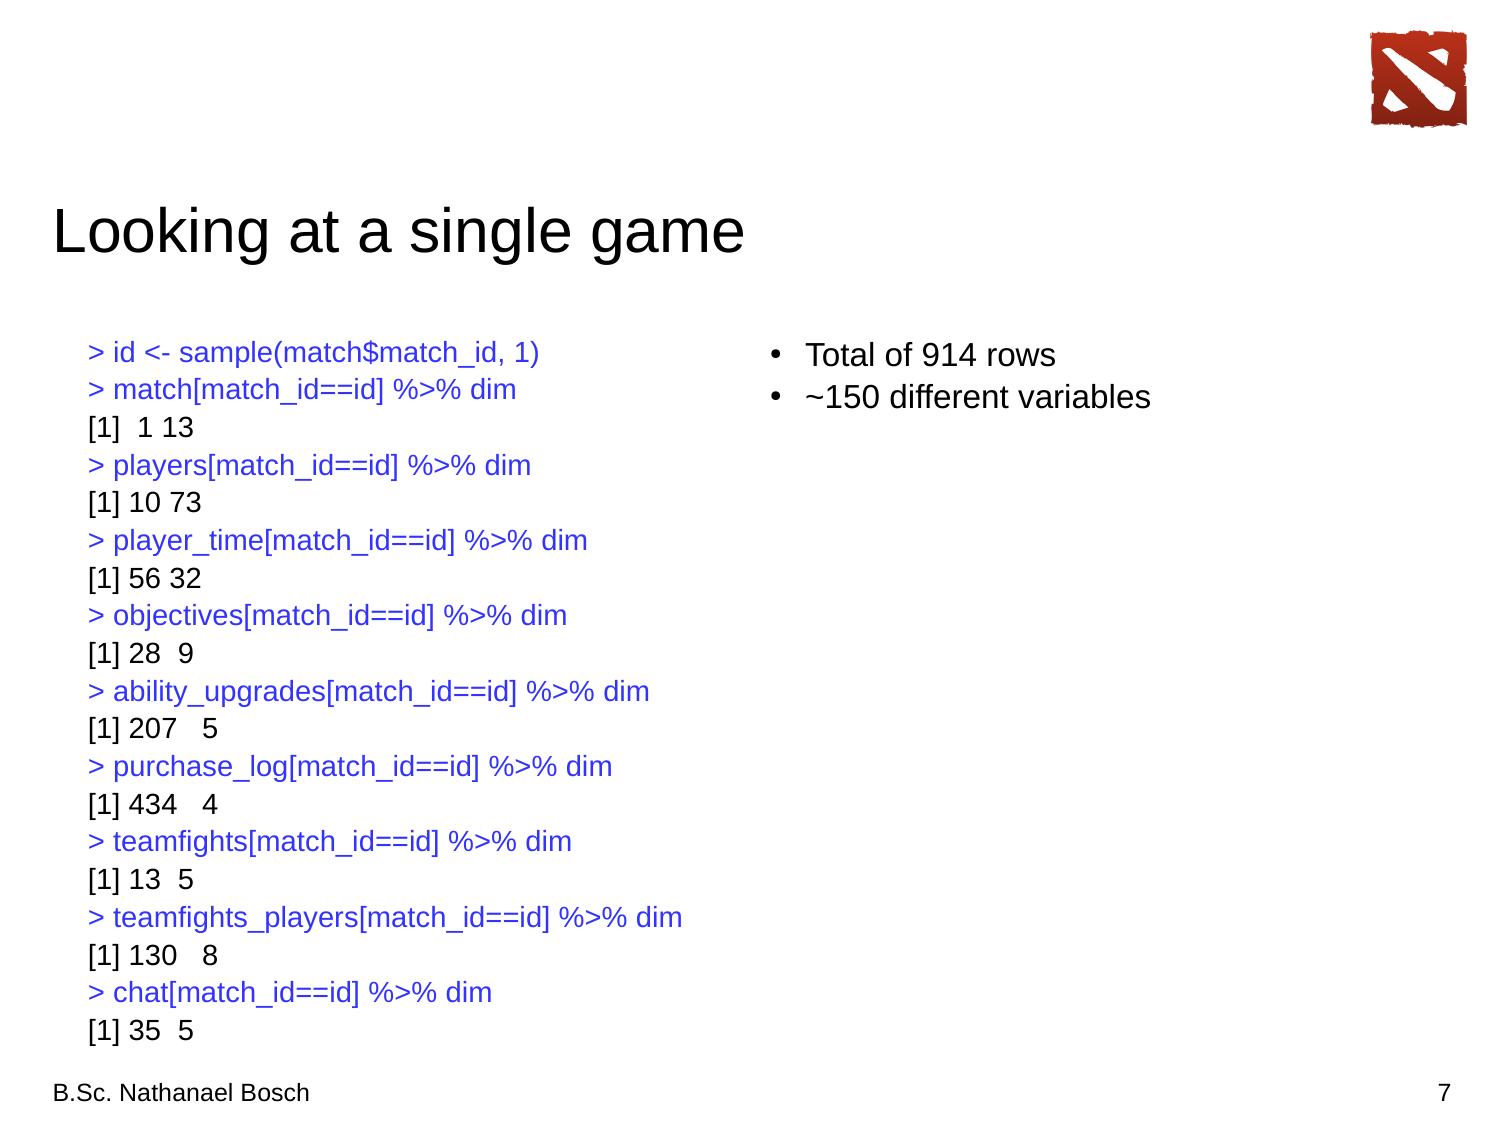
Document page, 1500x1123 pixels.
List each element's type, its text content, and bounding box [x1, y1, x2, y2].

list Total of 914 rows ~150 different variables [769, 330, 1453, 1105]
picture [1370, 30, 1467, 128]
title Looking at a single game [52, 195, 1453, 266]
list > id <- sample(match$match_id, 1) > match[match_id==id] %>% dim [1] 1 13 > players[match_id==id] %>% dim [1] 10 73 > player_time[match_id==id] %>% dim [1] 56 32 > objectives[match_id==id] %>% dim [1] 28 9 > ability_upgrades[match_id==id] %>% dim [1] 207 5 > purchase_log[match_id==id] %>% dim [1] 434 4 > teamfights[match_id==id] %>% dim [1] 13 5 > teamfights_players[match_id==id] %>% dim [1] 130 8 > chat[match_id==id] %>% dim [1] 35 5 [52, 330, 736, 1105]
